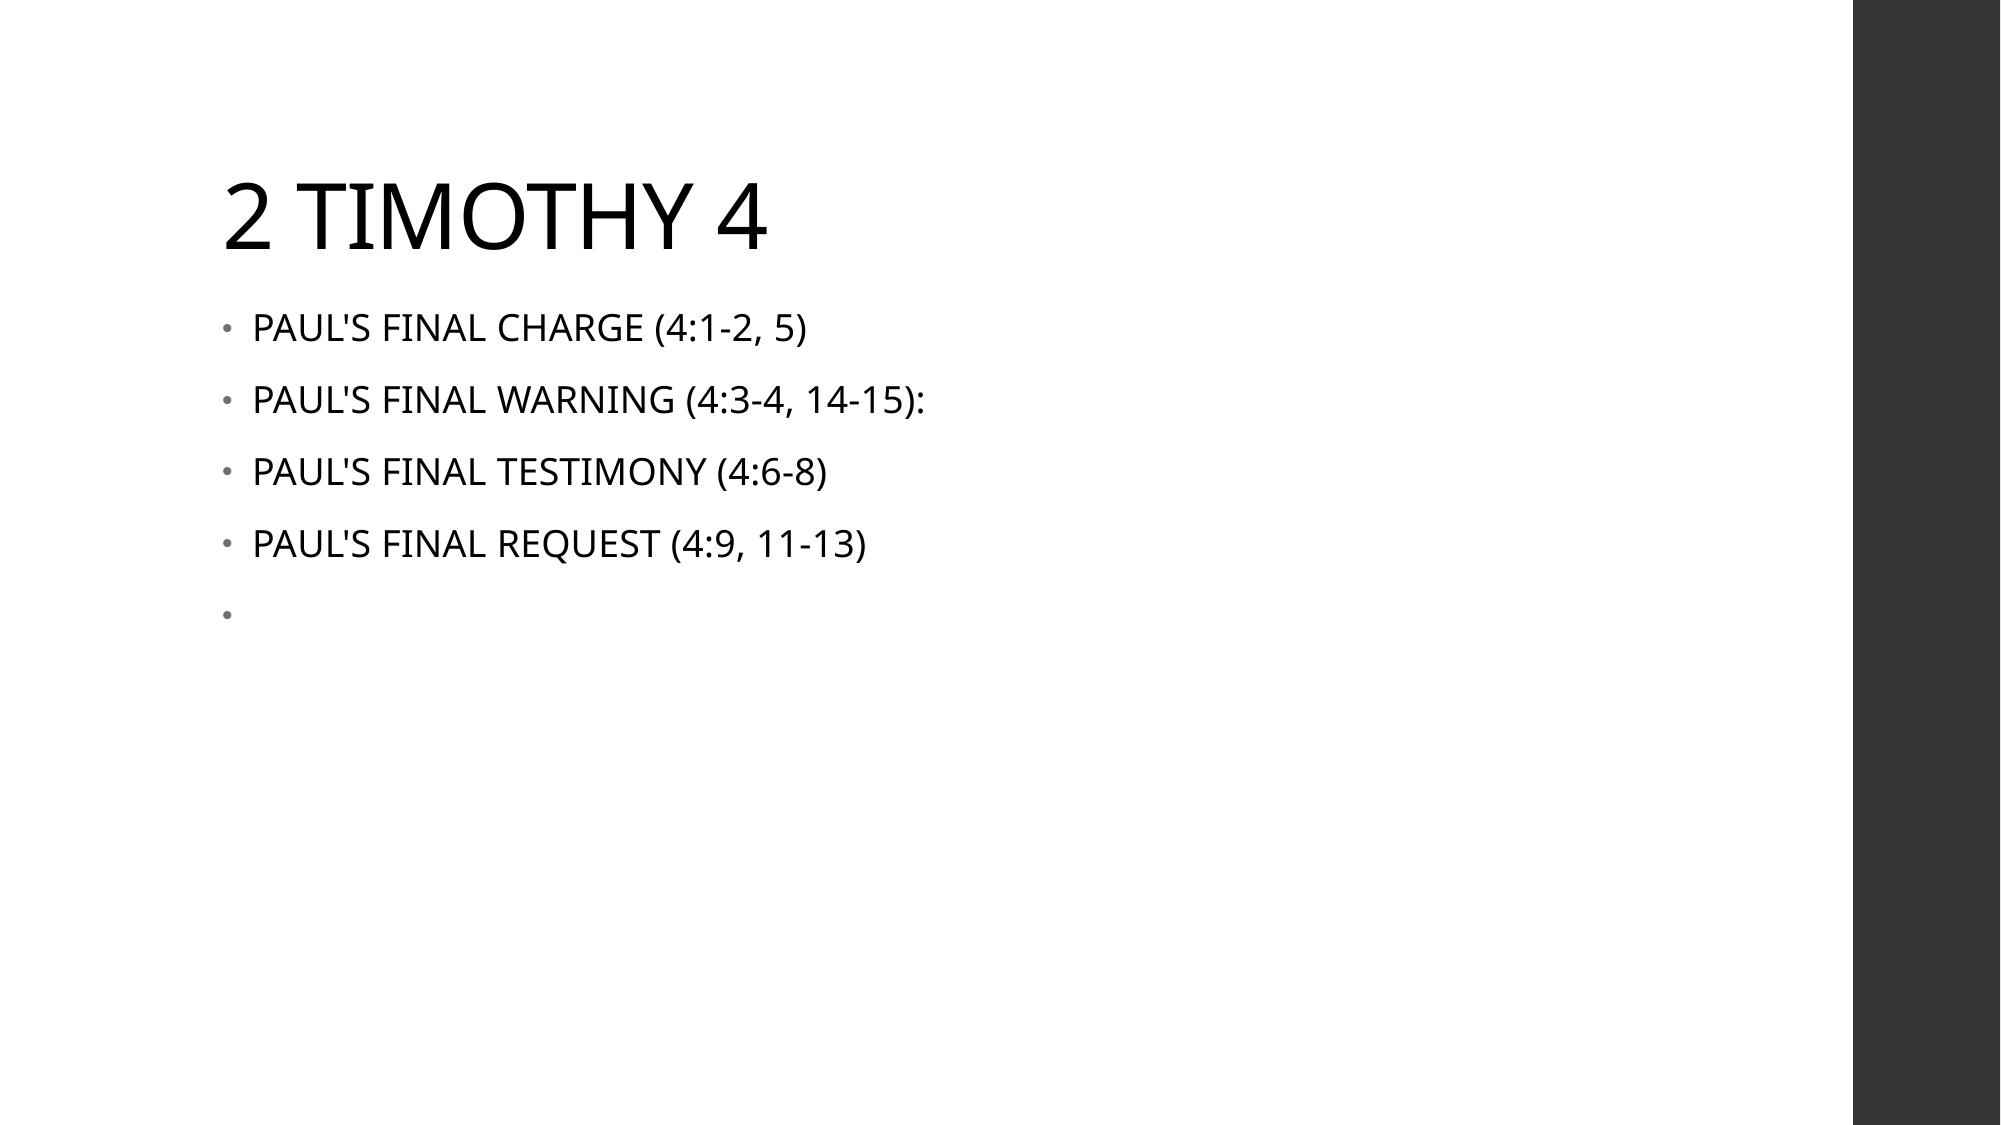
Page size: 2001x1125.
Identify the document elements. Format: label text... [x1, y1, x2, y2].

title 2 TIMOTHY 4 [206, 60, 1797, 278]
list PAUL'S FINAL CHARGE (4:1-2, 5) PAUL'S FINAL WARNING (4:3-4, 14-15): PAUL'S FINAL TESTIMONY (4:6-8) PAUL'S FINAL REQUEST (4:9, 11-13) [206, 299, 1617, 1014]
